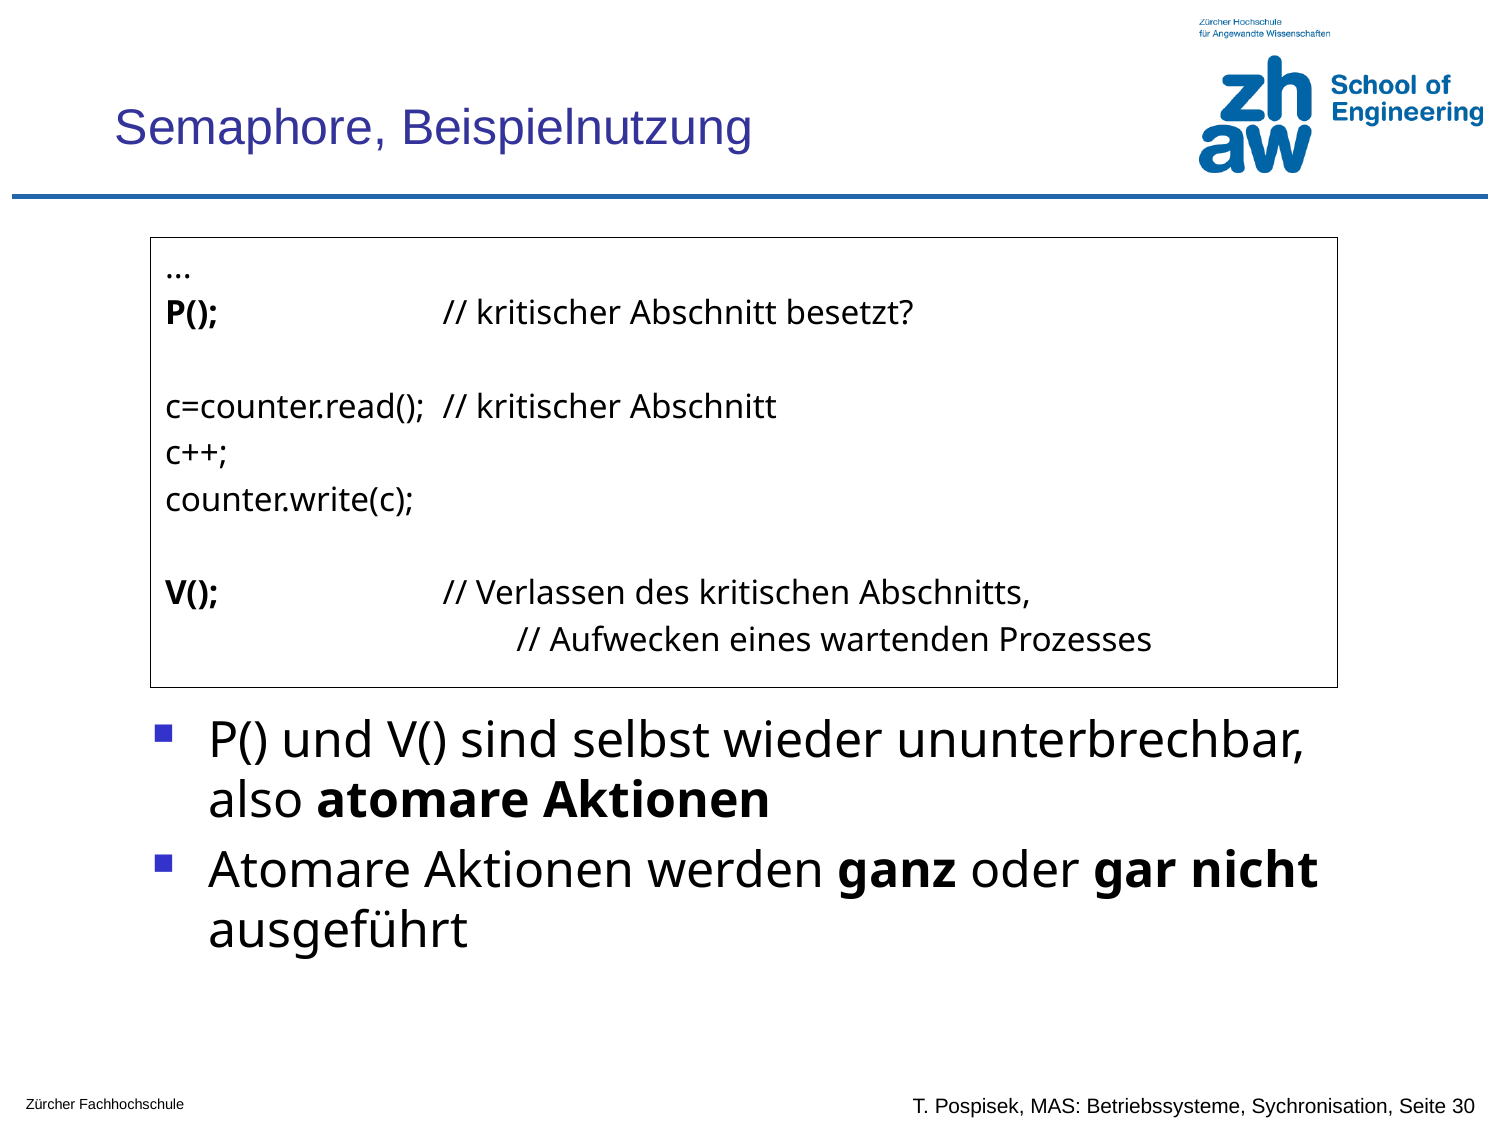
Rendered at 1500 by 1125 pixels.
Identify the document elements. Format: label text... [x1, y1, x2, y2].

picture [1199, 19, 1483, 173]
title Semaphore, Beispielnutzung [99, 50, 1379, 163]
text_box P() und V() sind selbst wieder ununterbrechbar, also atomare Aktionen Atomare Aktionen werden ganz oder gar nicht ausgeführt [137, 699, 1413, 900]
list ... P(); // kritischer Abschnitt besetzt? c=counter.read(); // kritischer Abschnitt c++; counter.write(c); V(); // Verlassen des kritischen Abschnitts, // Aufwecken eines wartenden Prozesses [150, 237, 1338, 688]
